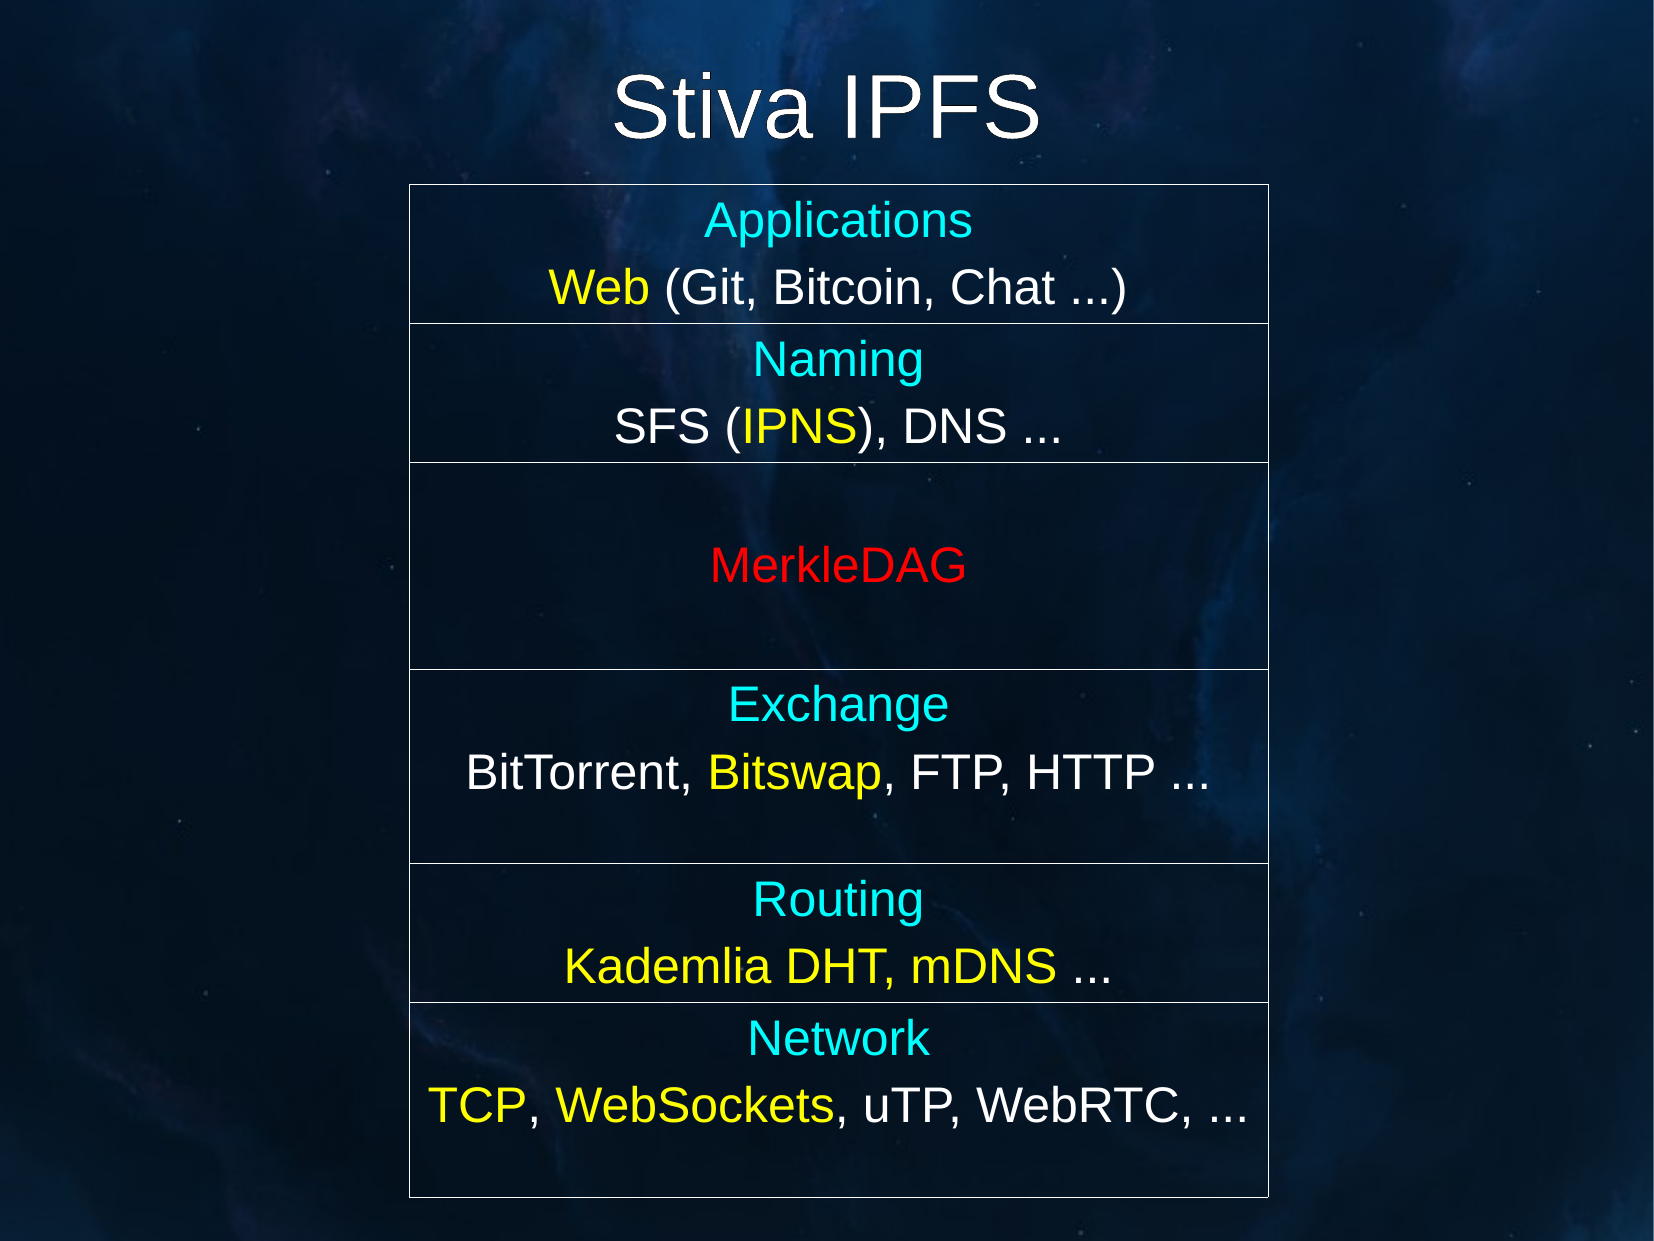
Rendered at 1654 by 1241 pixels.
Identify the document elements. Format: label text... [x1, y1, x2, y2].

picture [0, 0, 1654, 1241]
table_cell Naming SFS (IPNS), DNS ... [410, 324, 1268, 462]
table_cell Network TCP, WebSockets, uTP, WebRTC, ... [410, 1003, 1268, 1197]
title Stiva IPFS [82, 2, 1571, 211]
table_cell Routing Kademlia DHT, mDNS ... [410, 864, 1268, 1002]
table_cell MerkleDAG [410, 463, 1268, 669]
table_cell Exchange BitTorrent, Bitswap, FTP, HTTP ... [410, 670, 1268, 863]
table_header Applications Web (Git, Bitcoin, Chat ...) [410, 185, 1268, 323]
